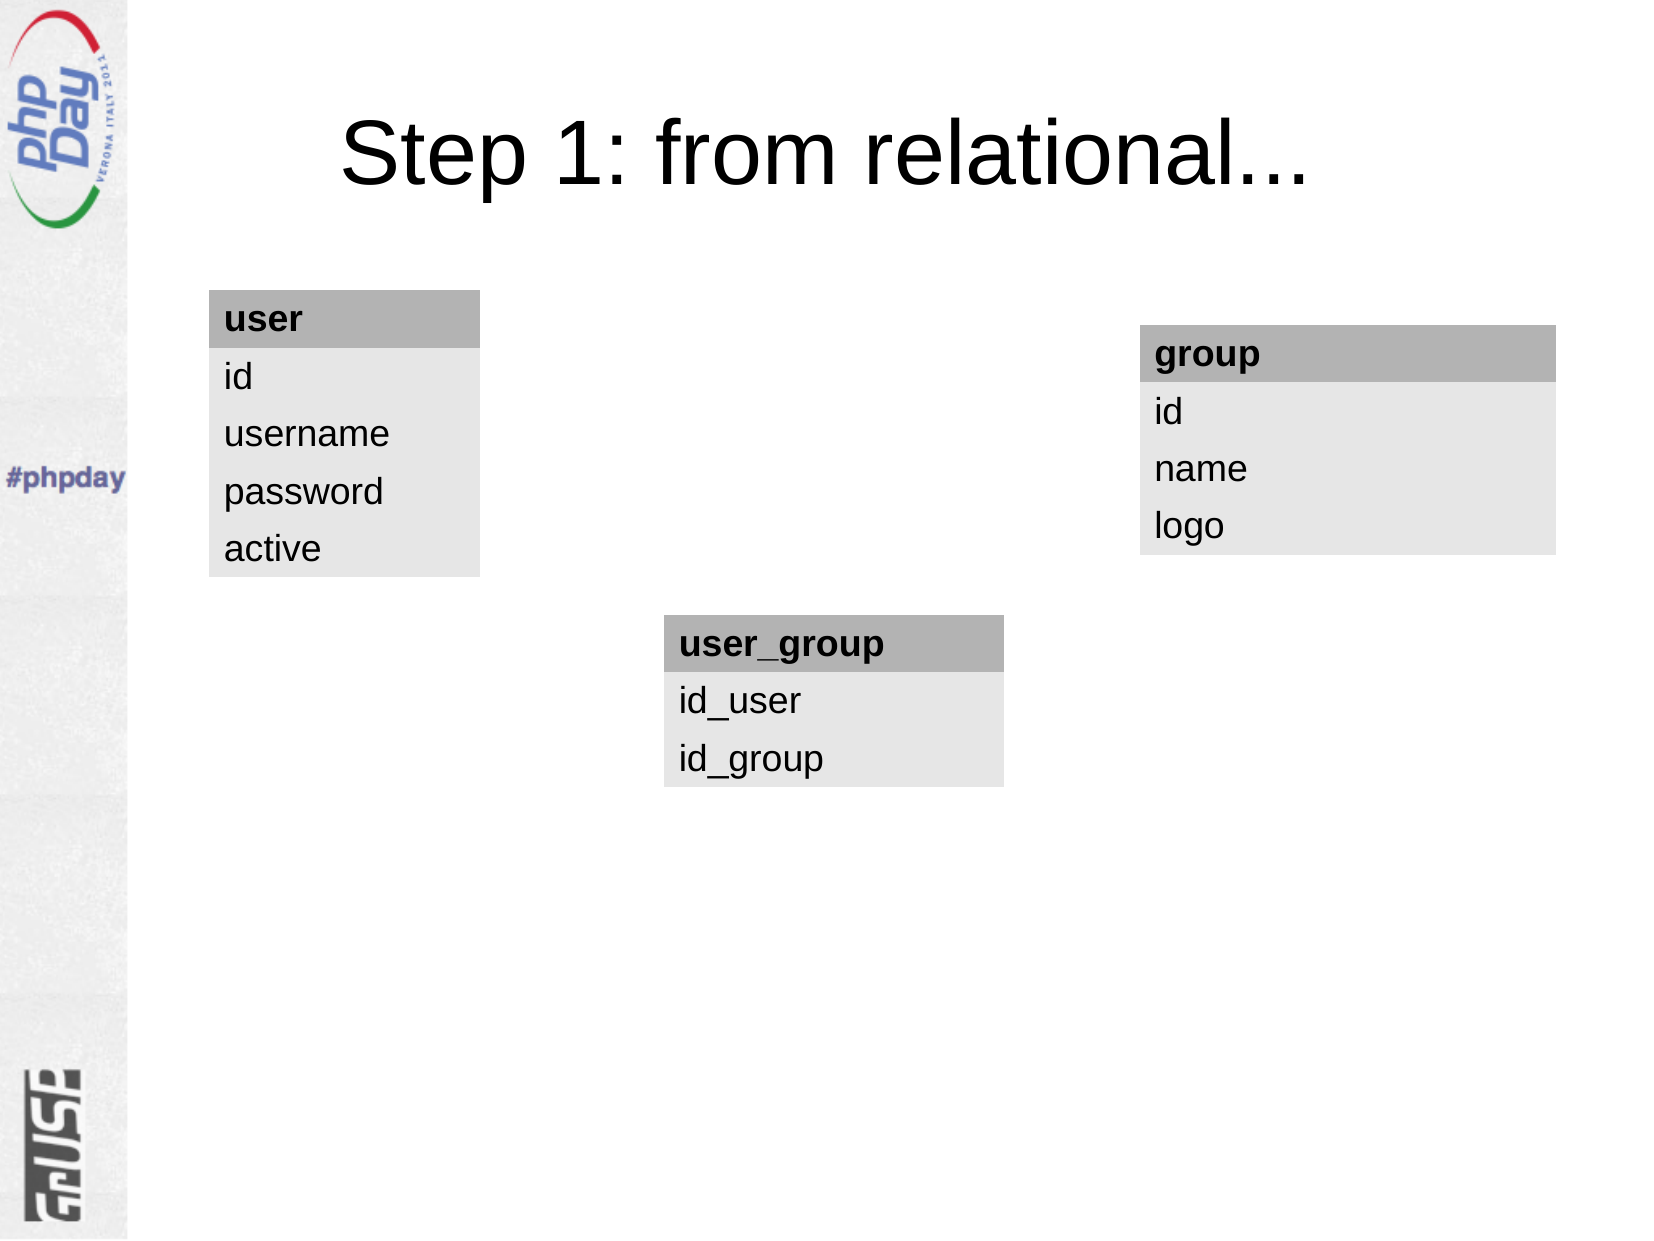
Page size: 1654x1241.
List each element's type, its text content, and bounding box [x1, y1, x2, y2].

table_cell id_group [664, 729, 1004, 787]
table_cell id [209, 348, 480, 405]
table_header user_group [664, 615, 1004, 672]
table_header user [209, 290, 480, 348]
table_cell id_user [664, 672, 1004, 729]
title Step 1: from relational... [82, 49, 1571, 257]
table_cell logo [1140, 497, 1556, 555]
table_cell id [1140, 382, 1556, 440]
table_cell active [209, 520, 480, 577]
picture [0, 0, 1654, 1241]
table_header group [1140, 325, 1556, 382]
table_cell password [209, 462, 480, 520]
table_cell name [1140, 440, 1556, 497]
table_cell username [209, 405, 480, 462]
